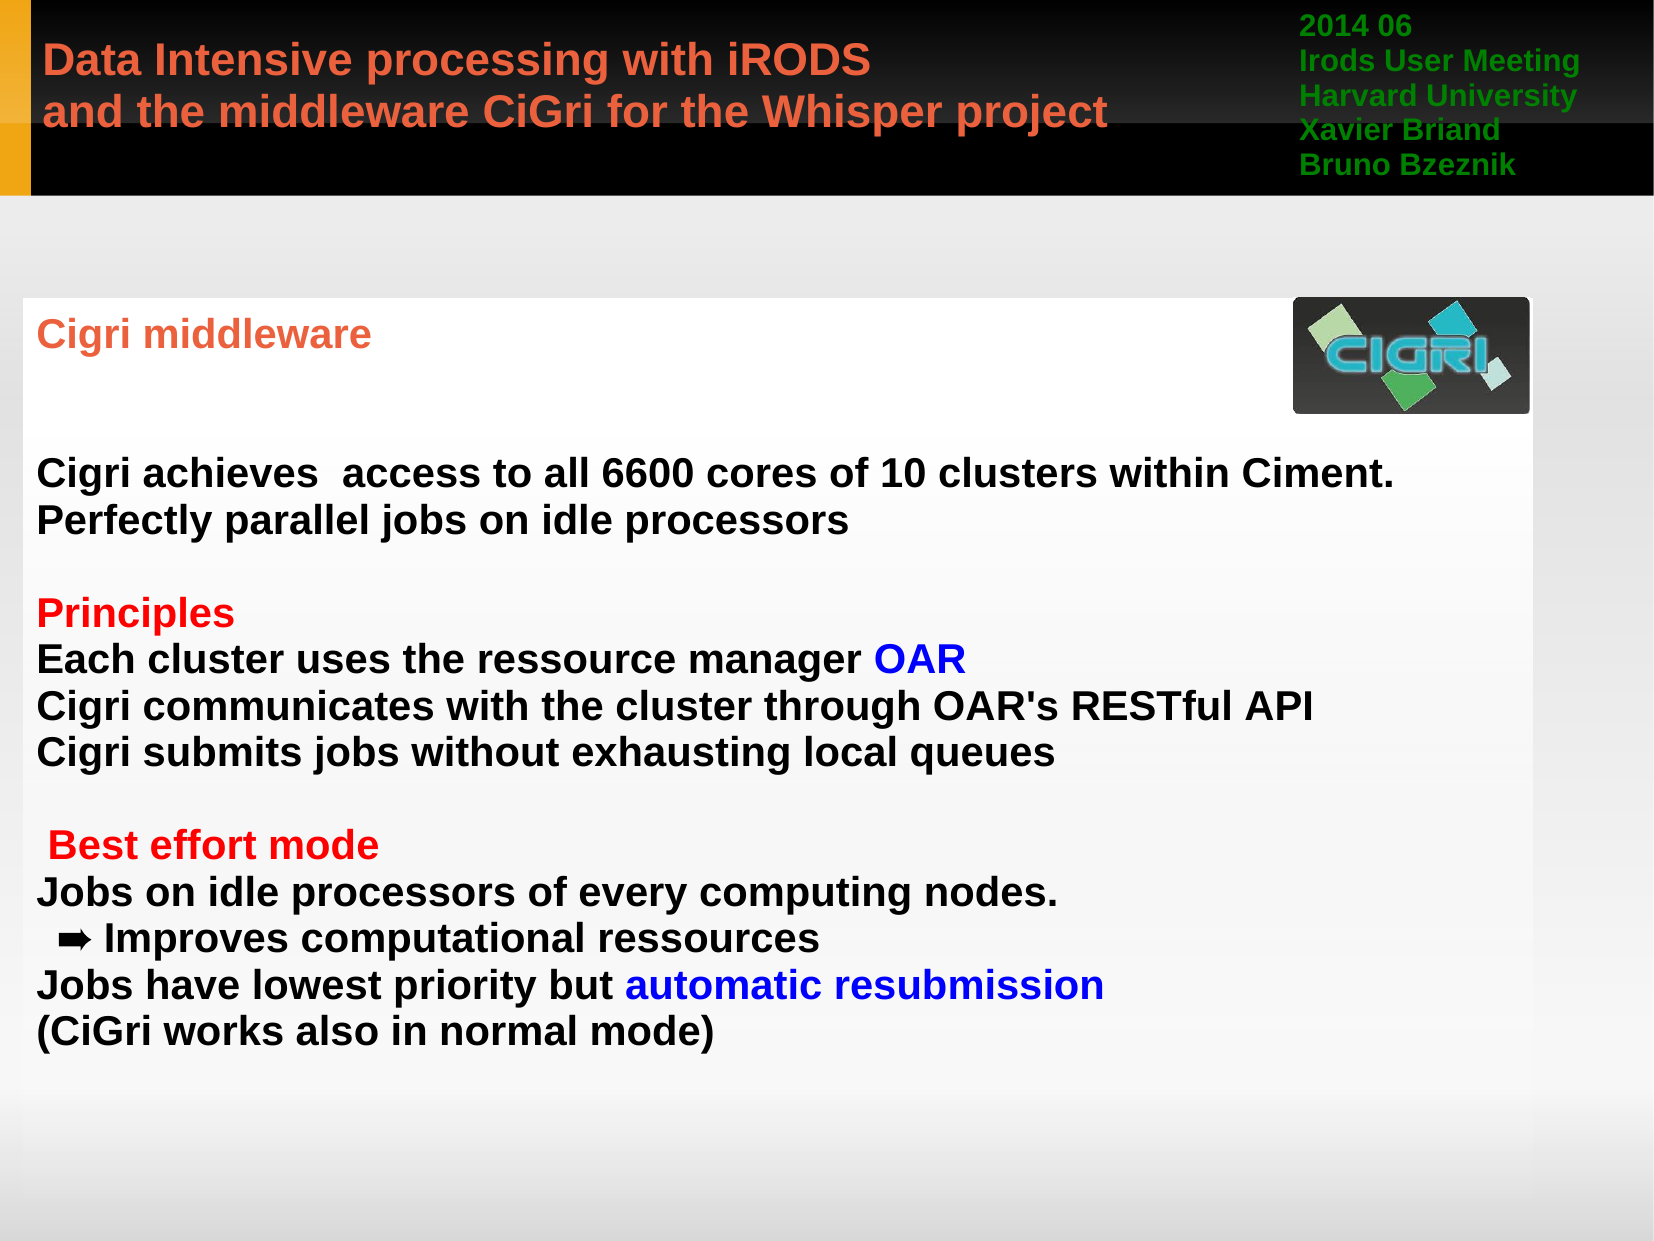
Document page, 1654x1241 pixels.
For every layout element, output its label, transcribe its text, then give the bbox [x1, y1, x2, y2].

title Data Intensive processing with iRODS and the middleware CiGri for the Whisper project [29, 59, 1365, 266]
picture [219, 54, 228, 59]
title 2014 06 Irods User Meeting Harvard University Xavier Briand Bruno Bzeznik [1299, 41, 1654, 219]
picture [473, 54, 482, 59]
picture [52, 49, 67, 59]
picture [749, 49, 763, 58]
picture [336, 54, 345, 59]
picture [818, 49, 833, 59]
picture [0, 0, 1654, 1241]
list Cigri middleware Cigri achieves access to all 6600 cores of 10 clusters within Ciment. Perfectly parallel jobs on idle processors Principles Each cluster uses the ressource manager OAR Cigri communicates with the cluster through OAR's RESTful API Cigri submits jobs without exhausting local queues Best effort mode Jobs on idle processors of every computing nodes. à Improves computational ressources Jobs have lowest priority but automatic resubmission (CiGri works also in normal mode) [23, 298, 1533, 1224]
picture [420, 55, 430, 59]
picture [781, 48, 799, 59]
